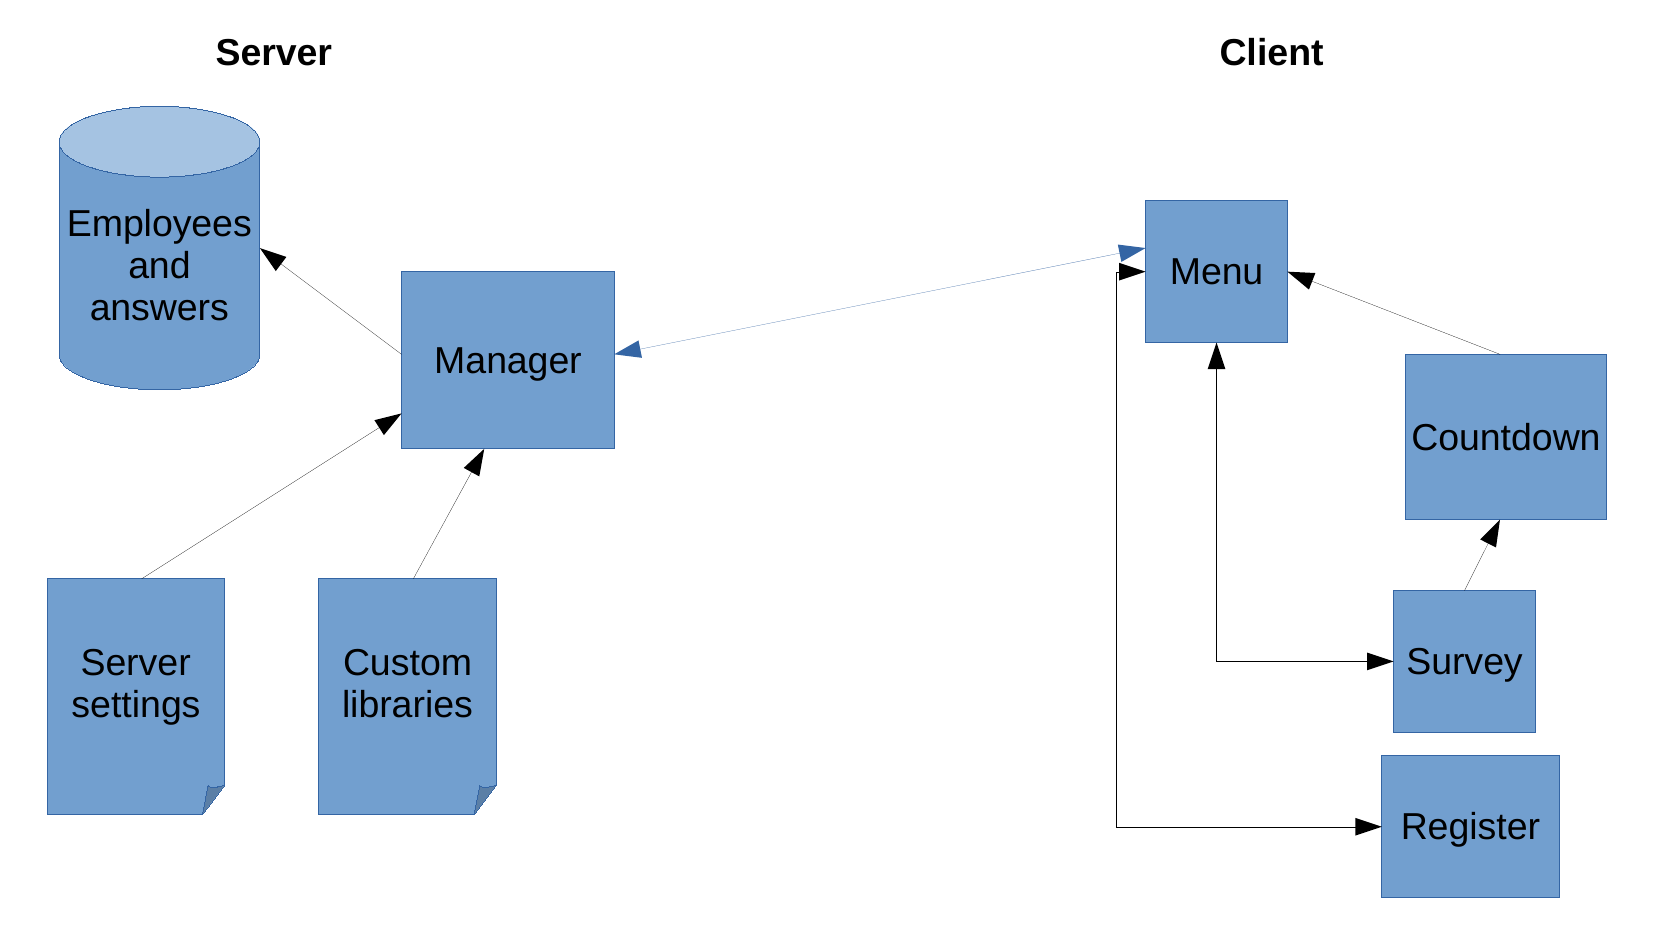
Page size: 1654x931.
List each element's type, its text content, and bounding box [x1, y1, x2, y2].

text_box Server settings [47, 578, 225, 815]
text_box Employees and answers [59, 147, 260, 390]
text_box Custom libraries [318, 578, 497, 815]
text_box Survey [1393, 590, 1536, 733]
text_box Menu [1145, 200, 1288, 343]
text_box Client [1204, 23, 1453, 81]
text_box Countdown [1405, 354, 1607, 520]
text_box Manager [401, 271, 615, 449]
text_box Register [1381, 755, 1560, 898]
text_box Server [200, 23, 449, 81]
